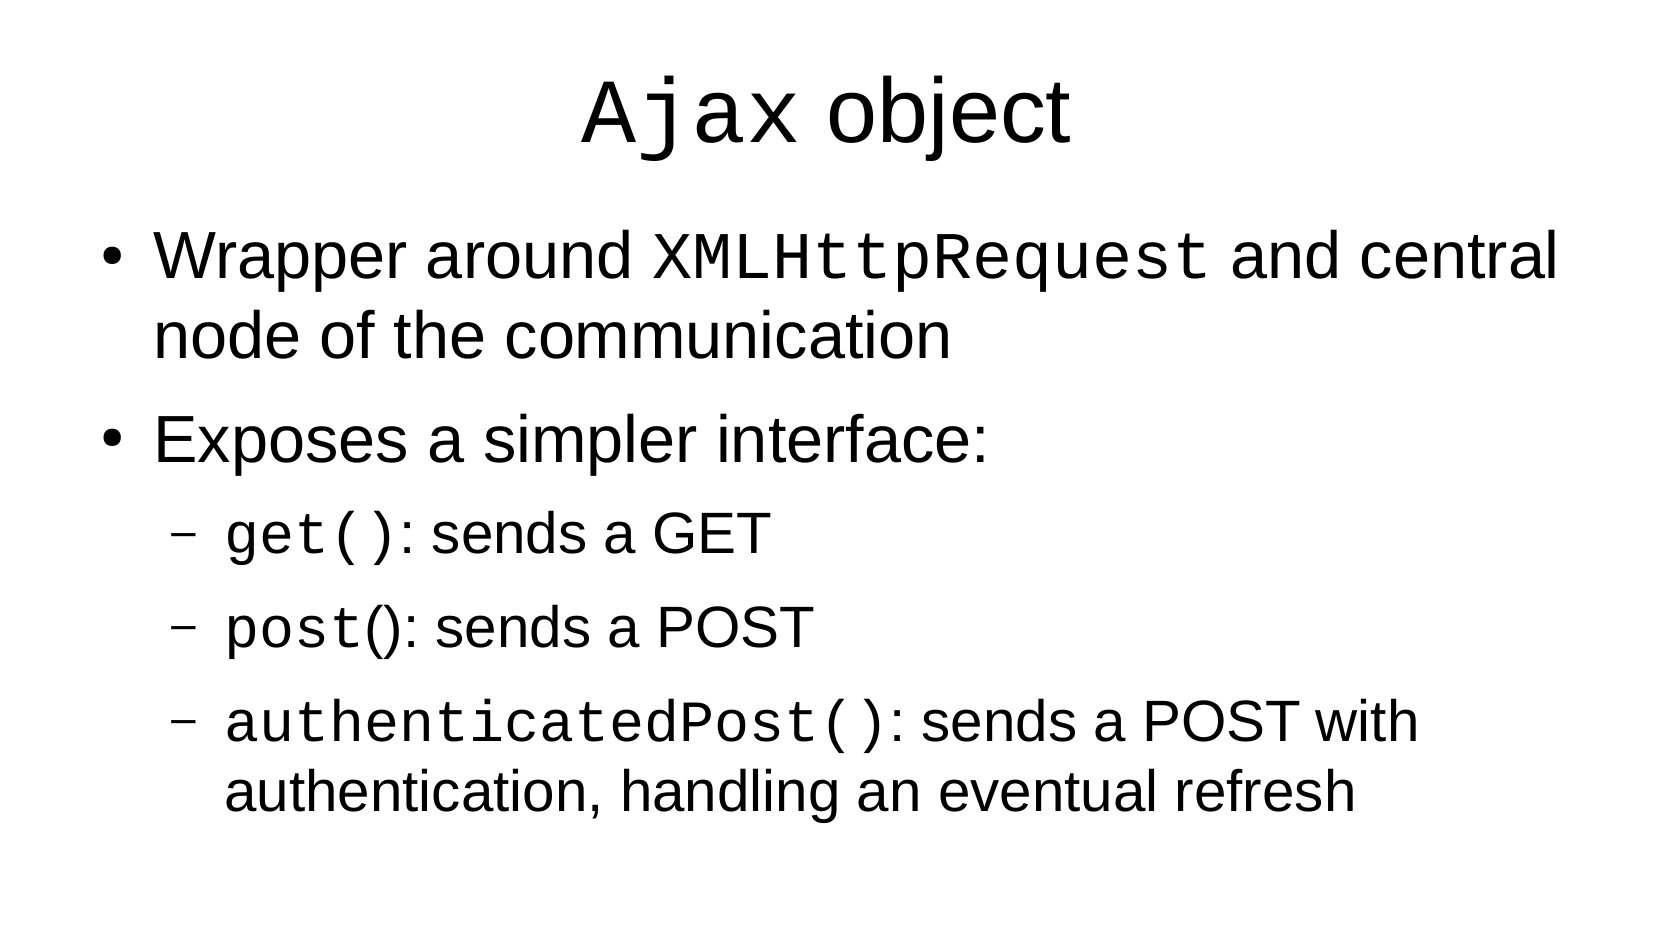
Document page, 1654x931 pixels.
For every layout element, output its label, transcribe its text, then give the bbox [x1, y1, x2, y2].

title Ajax object [82, 37, 1571, 193]
list Wrapper around XMLHttpRequest and central node of the communication Exposes a simpler interface: get(): sends a GET post(): sends a POST authenticatedPost(): sends a POST with authentication, handling an eventual refresh [82, 217, 1571, 863]
